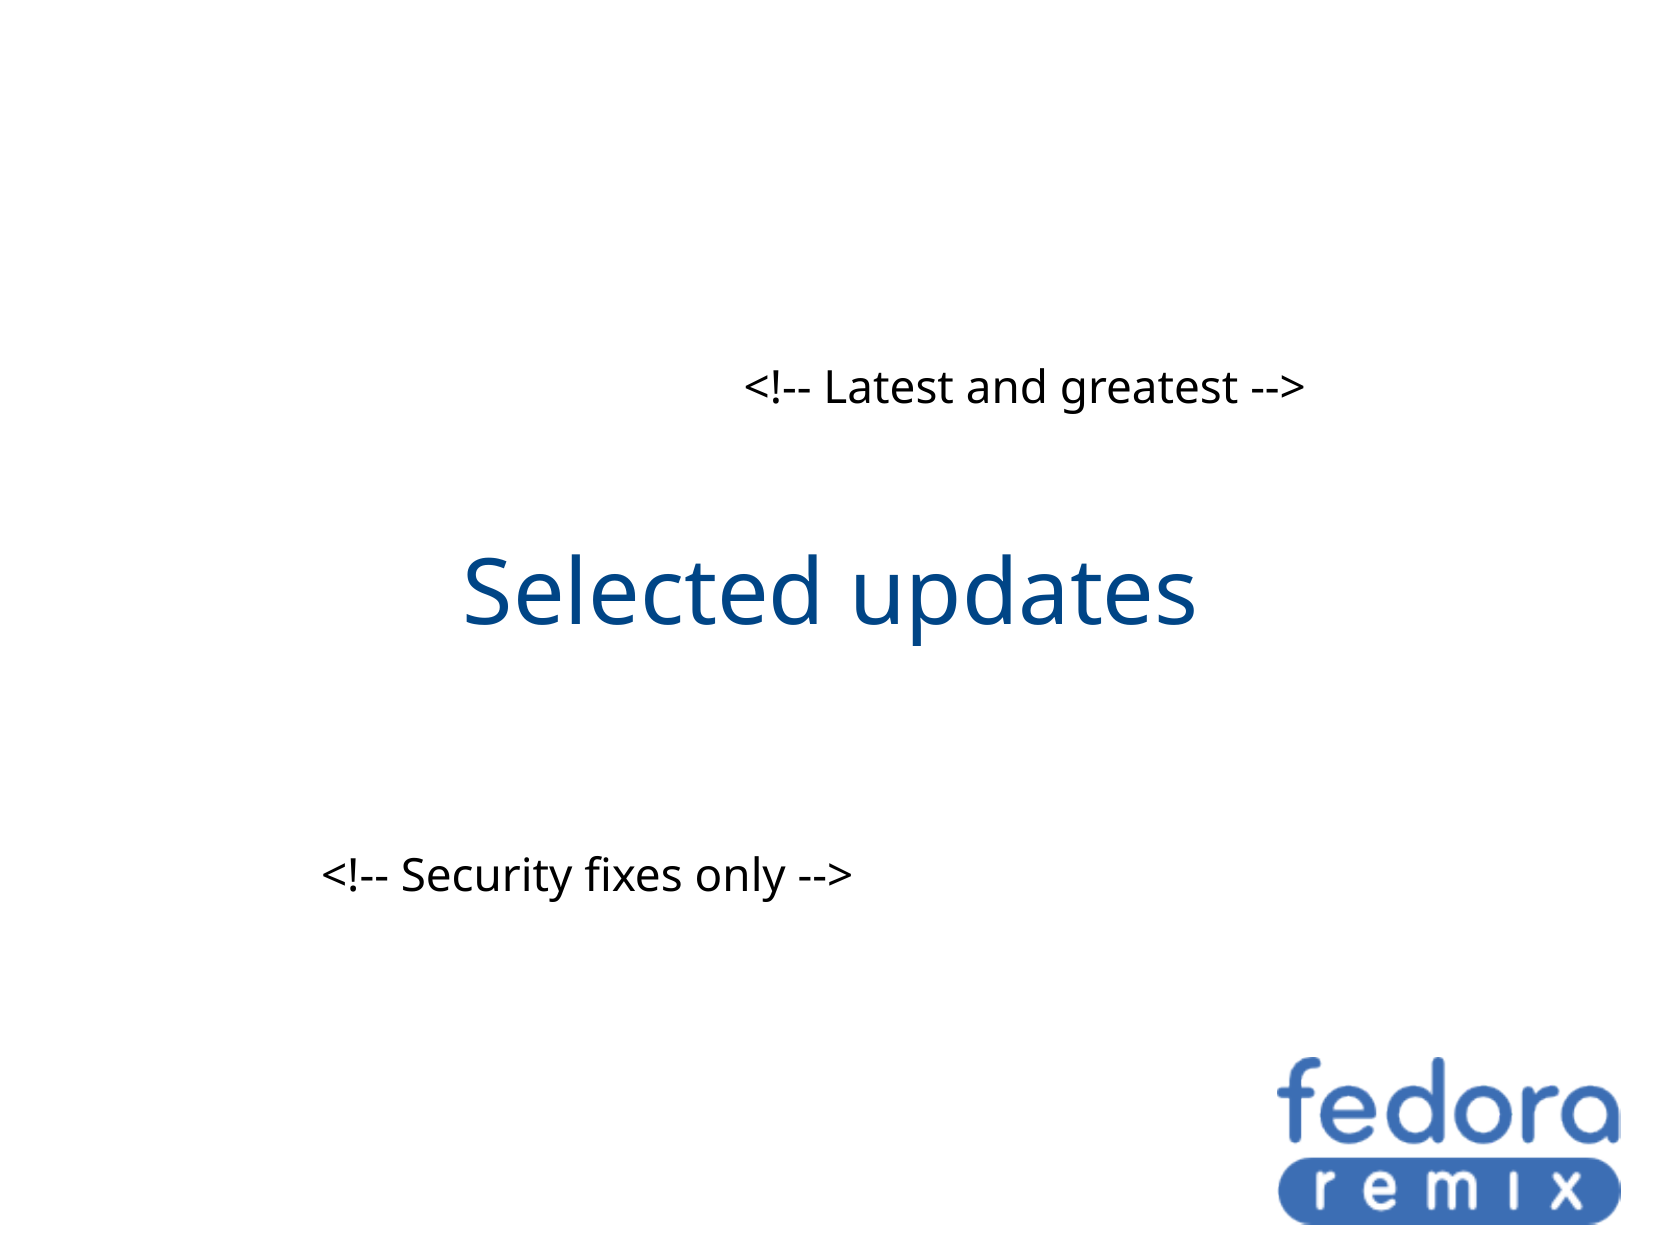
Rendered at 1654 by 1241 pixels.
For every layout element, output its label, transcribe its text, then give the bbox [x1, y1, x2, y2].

title <!-- Security fixes only --> [87, 825, 1088, 922]
title Selected updates [87, 466, 1576, 713]
picture [1277, 1057, 1621, 1225]
title <!-- Latest and greatest --> [525, 337, 1526, 434]
